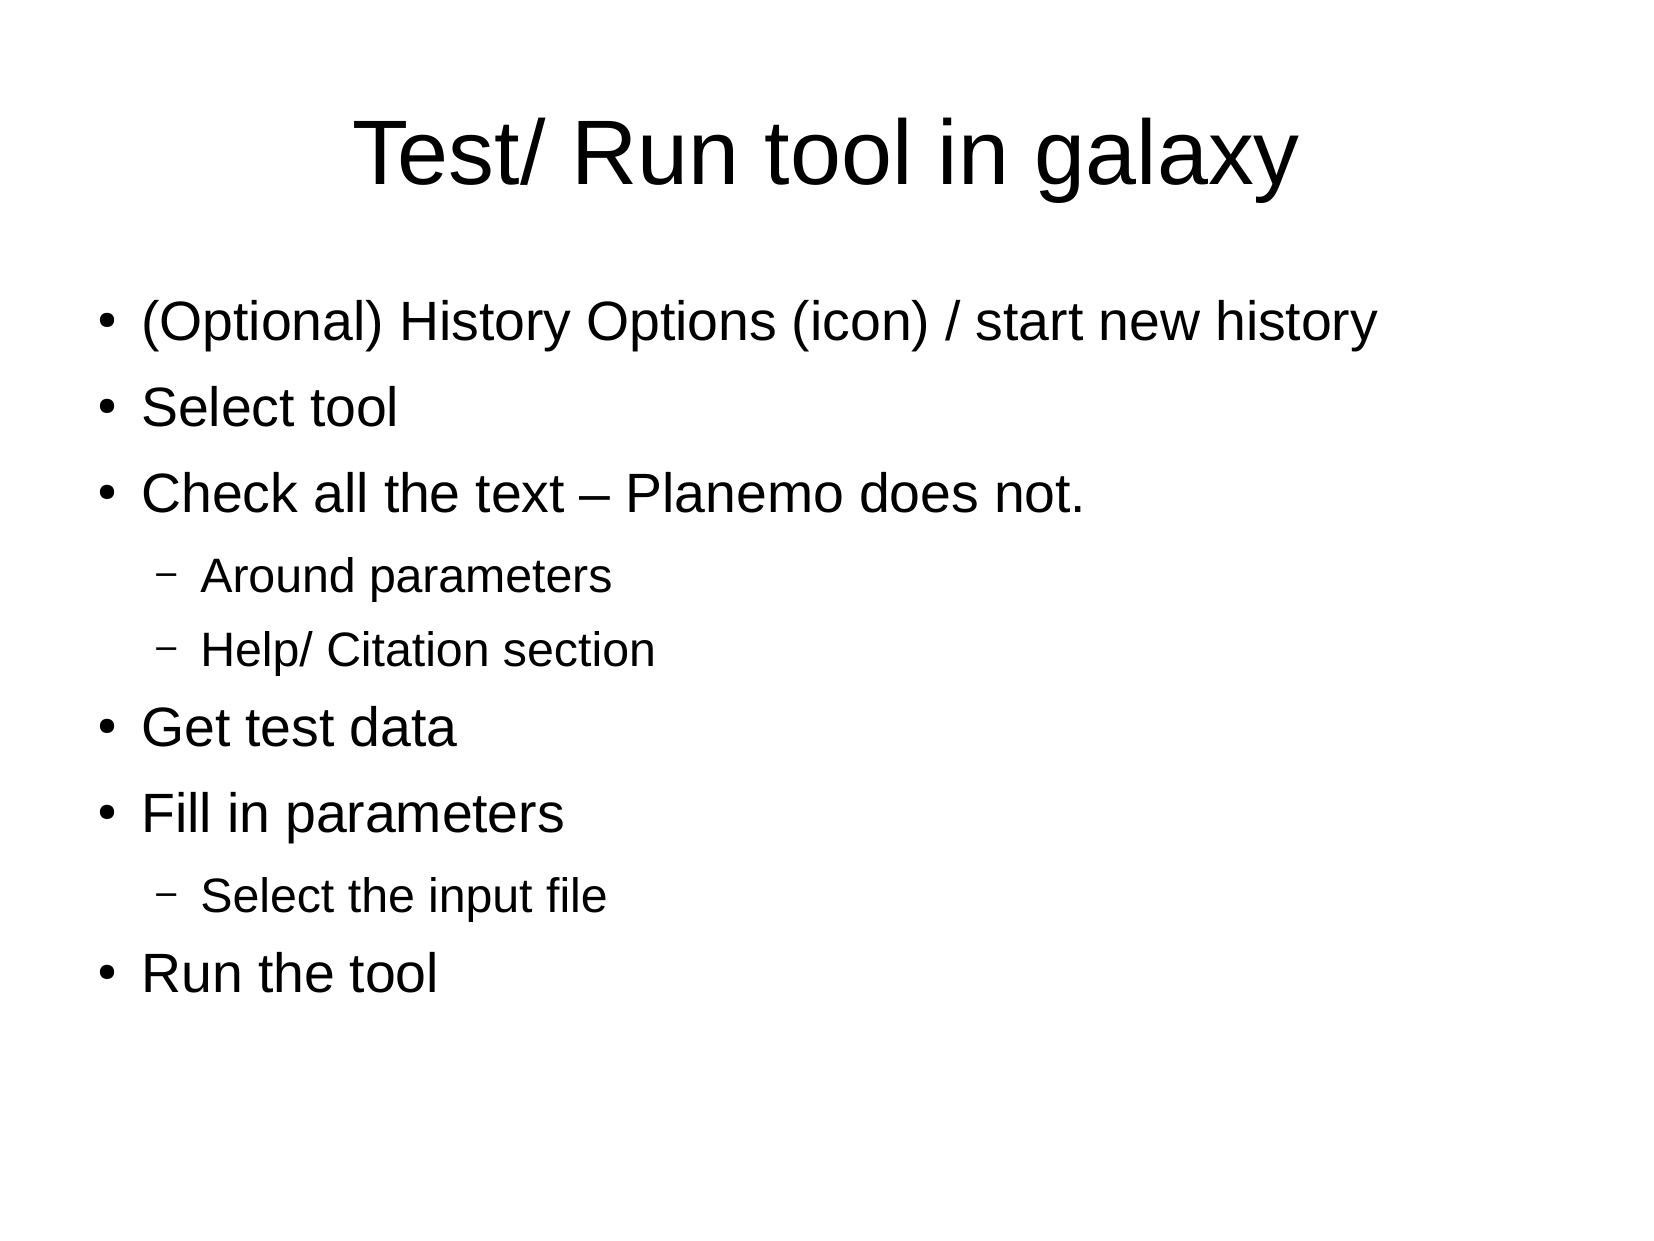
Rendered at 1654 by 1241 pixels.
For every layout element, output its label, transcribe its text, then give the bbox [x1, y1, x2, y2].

title Test/ Run tool in galaxy [82, 49, 1571, 257]
list (Optional) History Options (icon) / start new history Select tool Check all the text – Planemo does not. Around parameters Help/ Citation section Get test data Fill in parameters Select the input file Run the tool [82, 290, 1571, 1010]
